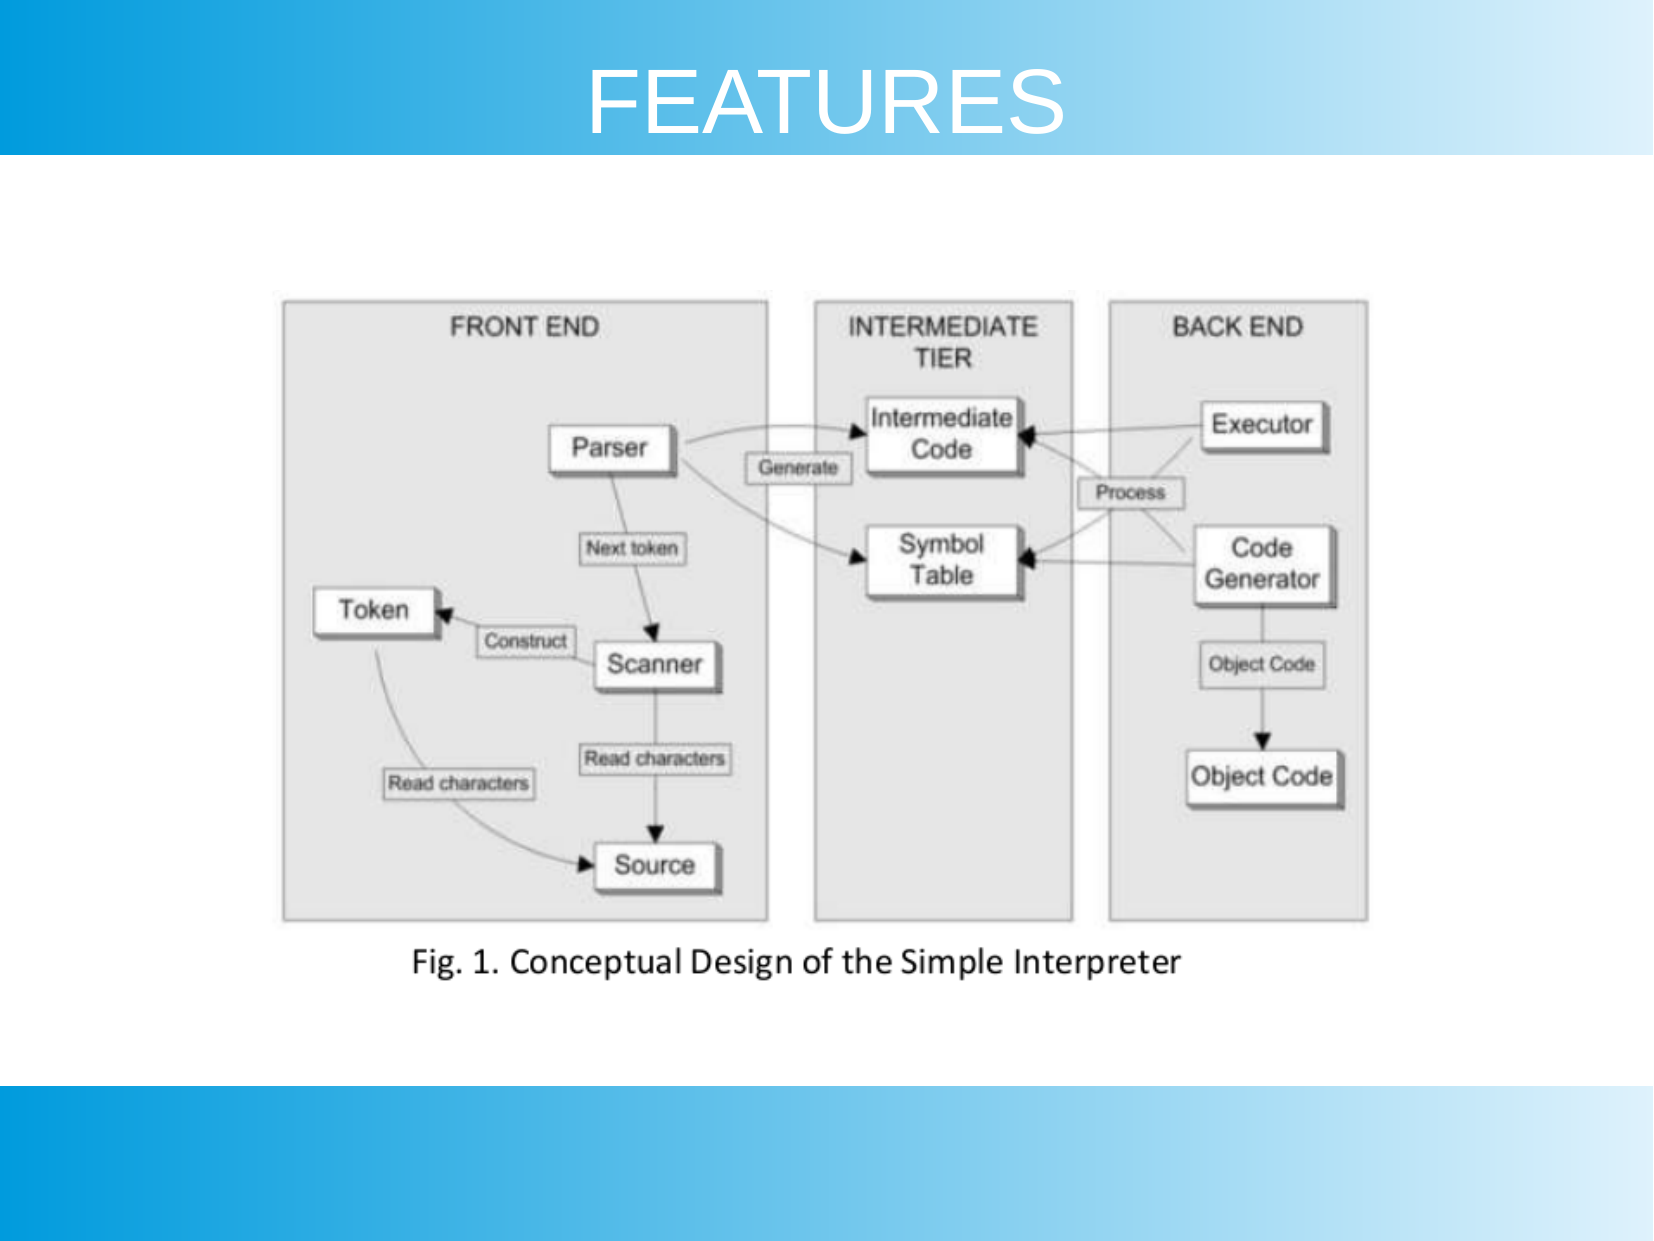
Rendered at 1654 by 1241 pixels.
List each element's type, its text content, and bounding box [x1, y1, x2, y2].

picture [254, 290, 1399, 1010]
title FEATURES [82, 49, 1571, 155]
